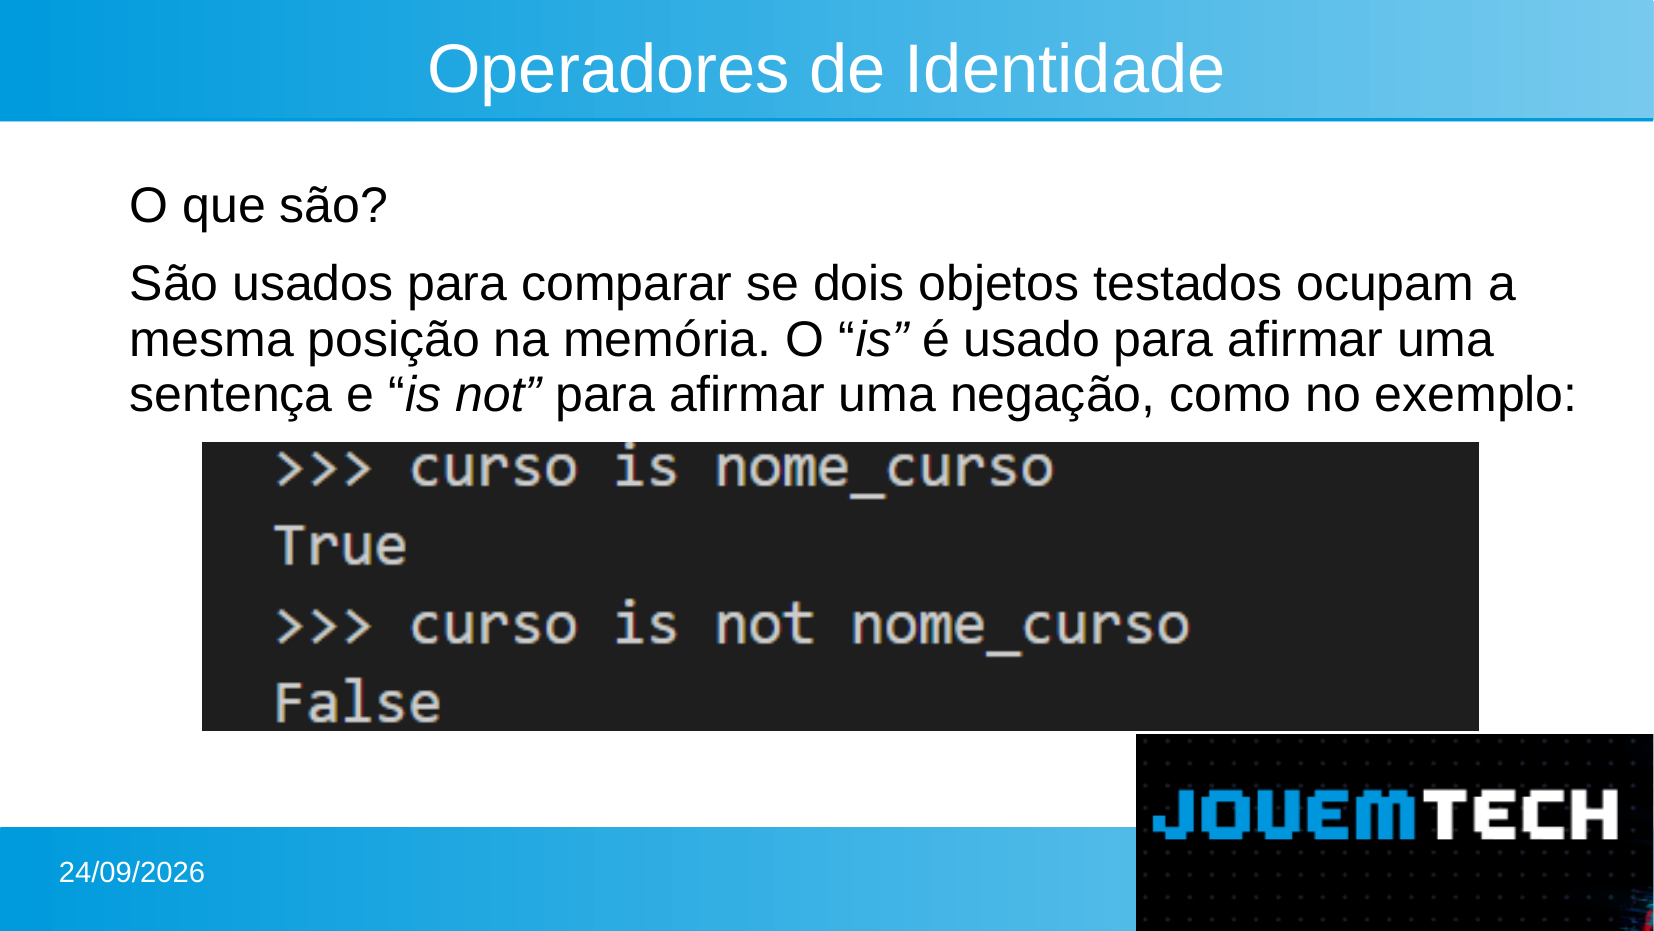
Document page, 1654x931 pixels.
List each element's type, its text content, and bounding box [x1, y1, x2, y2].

title Operadores de Identidade [59, 29, 1595, 108]
list O que são? São usados para comparar se dois objetos testados ocupam a mesma posição na memória. O “is” é usado para afirmar uma sentença e “is not” para afirmar uma negação, como no exemplo: [59, 177, 1595, 768]
picture [202, 442, 1479, 731]
picture [1136, 734, 1654, 931]
